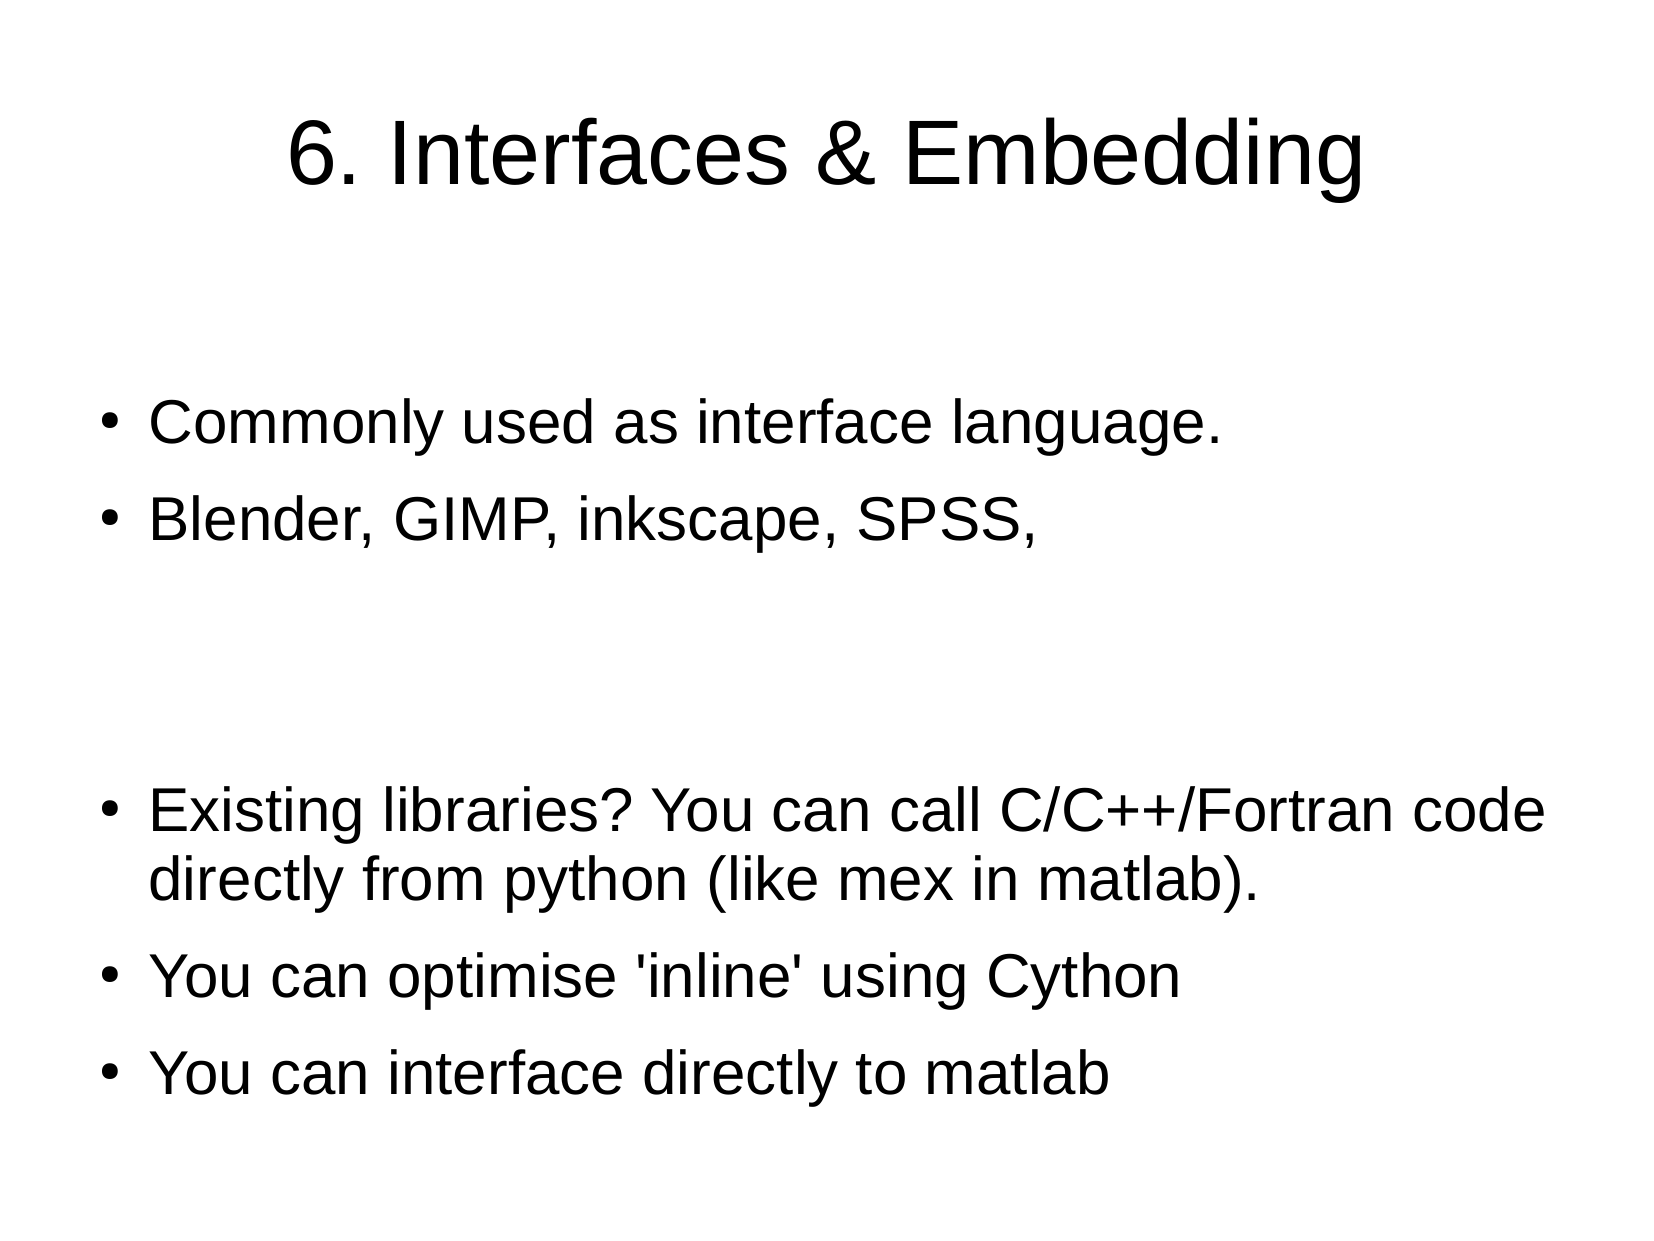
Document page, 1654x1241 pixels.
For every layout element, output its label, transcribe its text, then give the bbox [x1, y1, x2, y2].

list Commonly used as interface language. Blender, GIMP, inkscape, SPSS, Existing libraries? You can call C/C++/Fortran code directly from python (like mex in matlab). You can optimise 'inline' using Cython You can interface directly to matlab [82, 290, 1571, 1109]
title 6. Interfaces & Embedding [82, 56, 1571, 250]
